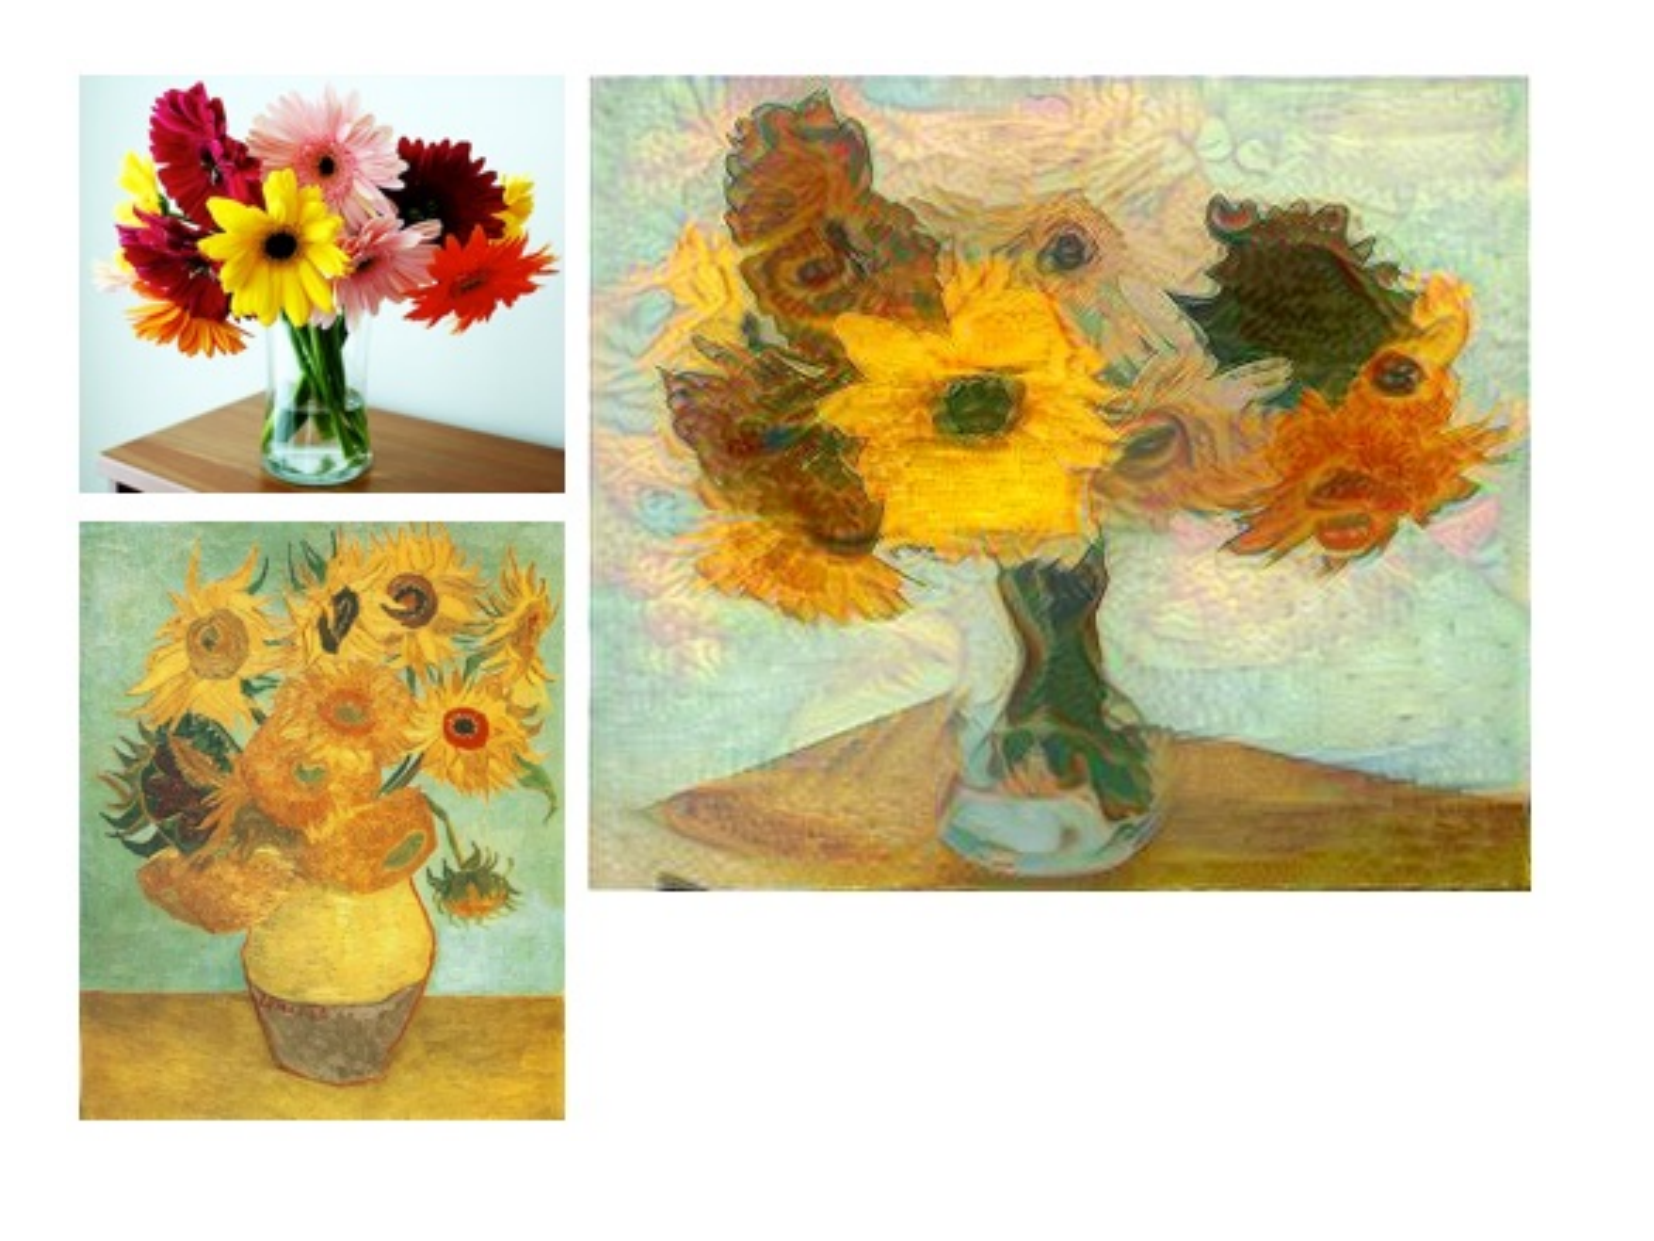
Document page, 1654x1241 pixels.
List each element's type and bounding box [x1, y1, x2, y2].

picture [66, 59, 1546, 1141]
